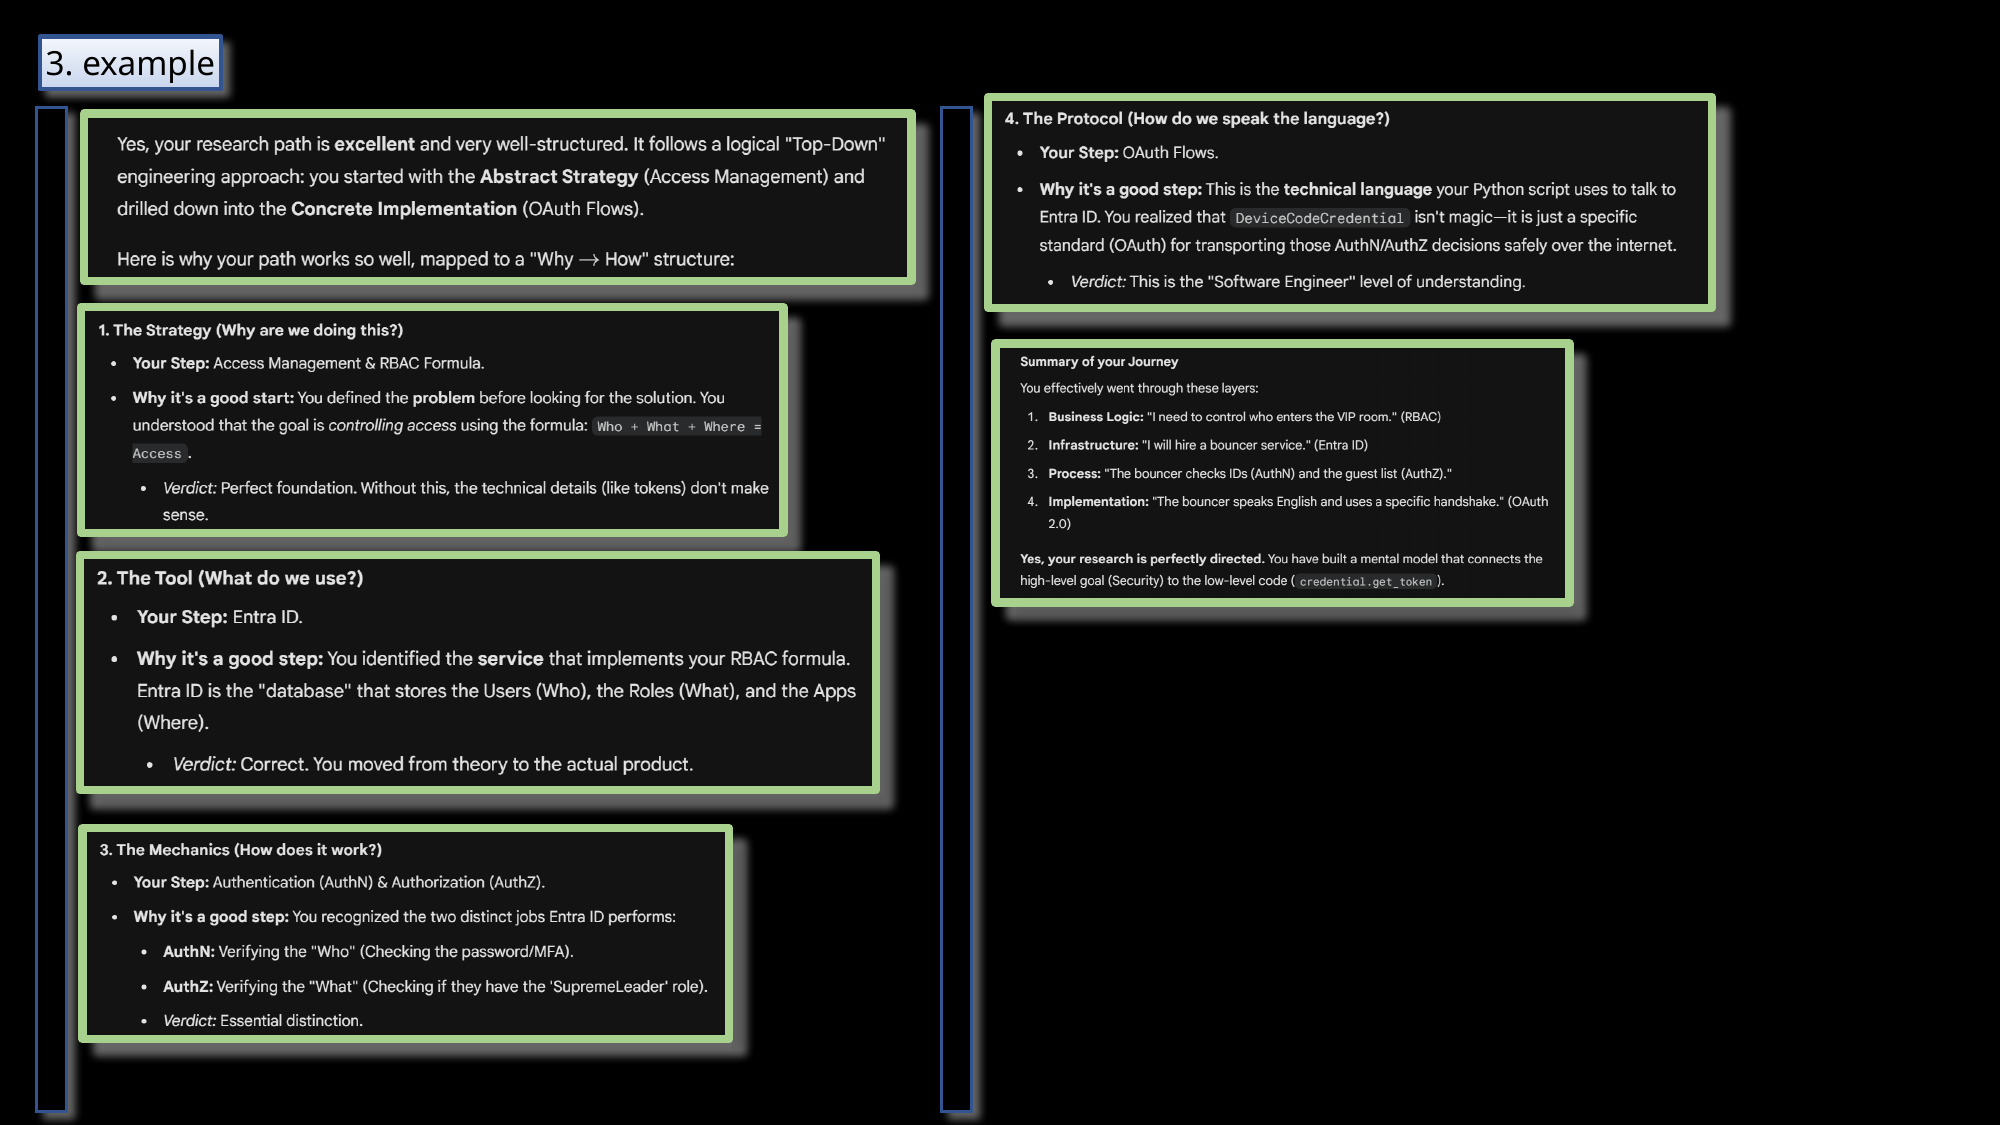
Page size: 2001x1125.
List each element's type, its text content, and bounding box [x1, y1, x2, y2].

text_box [941, 107, 972, 1112]
picture [88, 117, 908, 278]
picture [999, 347, 1566, 599]
picture [84, 311, 780, 529]
text_box [36, 107, 67, 1112]
picture [992, 100, 1708, 304]
title 3. example [43, 36, 218, 89]
picture [86, 832, 726, 1036]
picture [83, 559, 872, 786]
